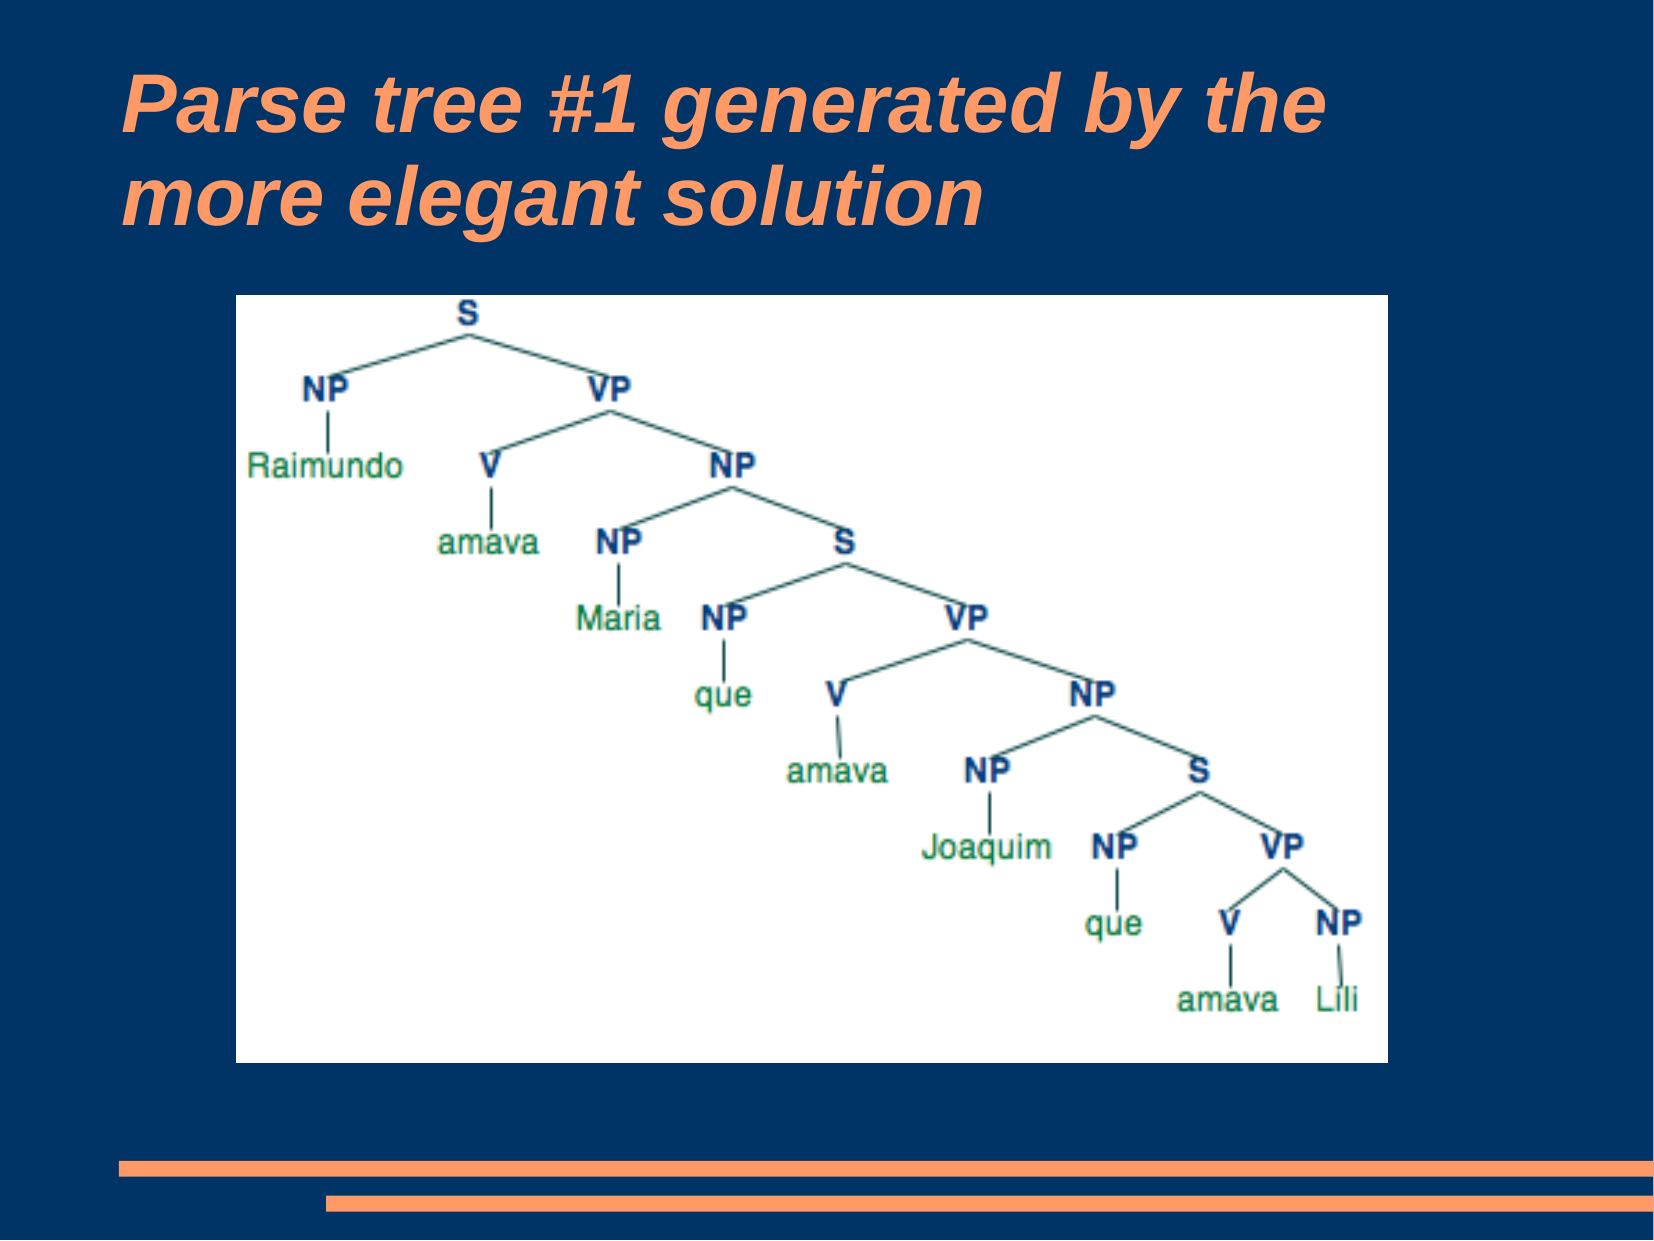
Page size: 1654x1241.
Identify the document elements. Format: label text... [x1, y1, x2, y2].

picture [236, 295, 1388, 1063]
subtitle [121, 322, 1561, 1132]
title Parse tree #1 generated by the more elegant solution [121, 46, 1534, 254]
